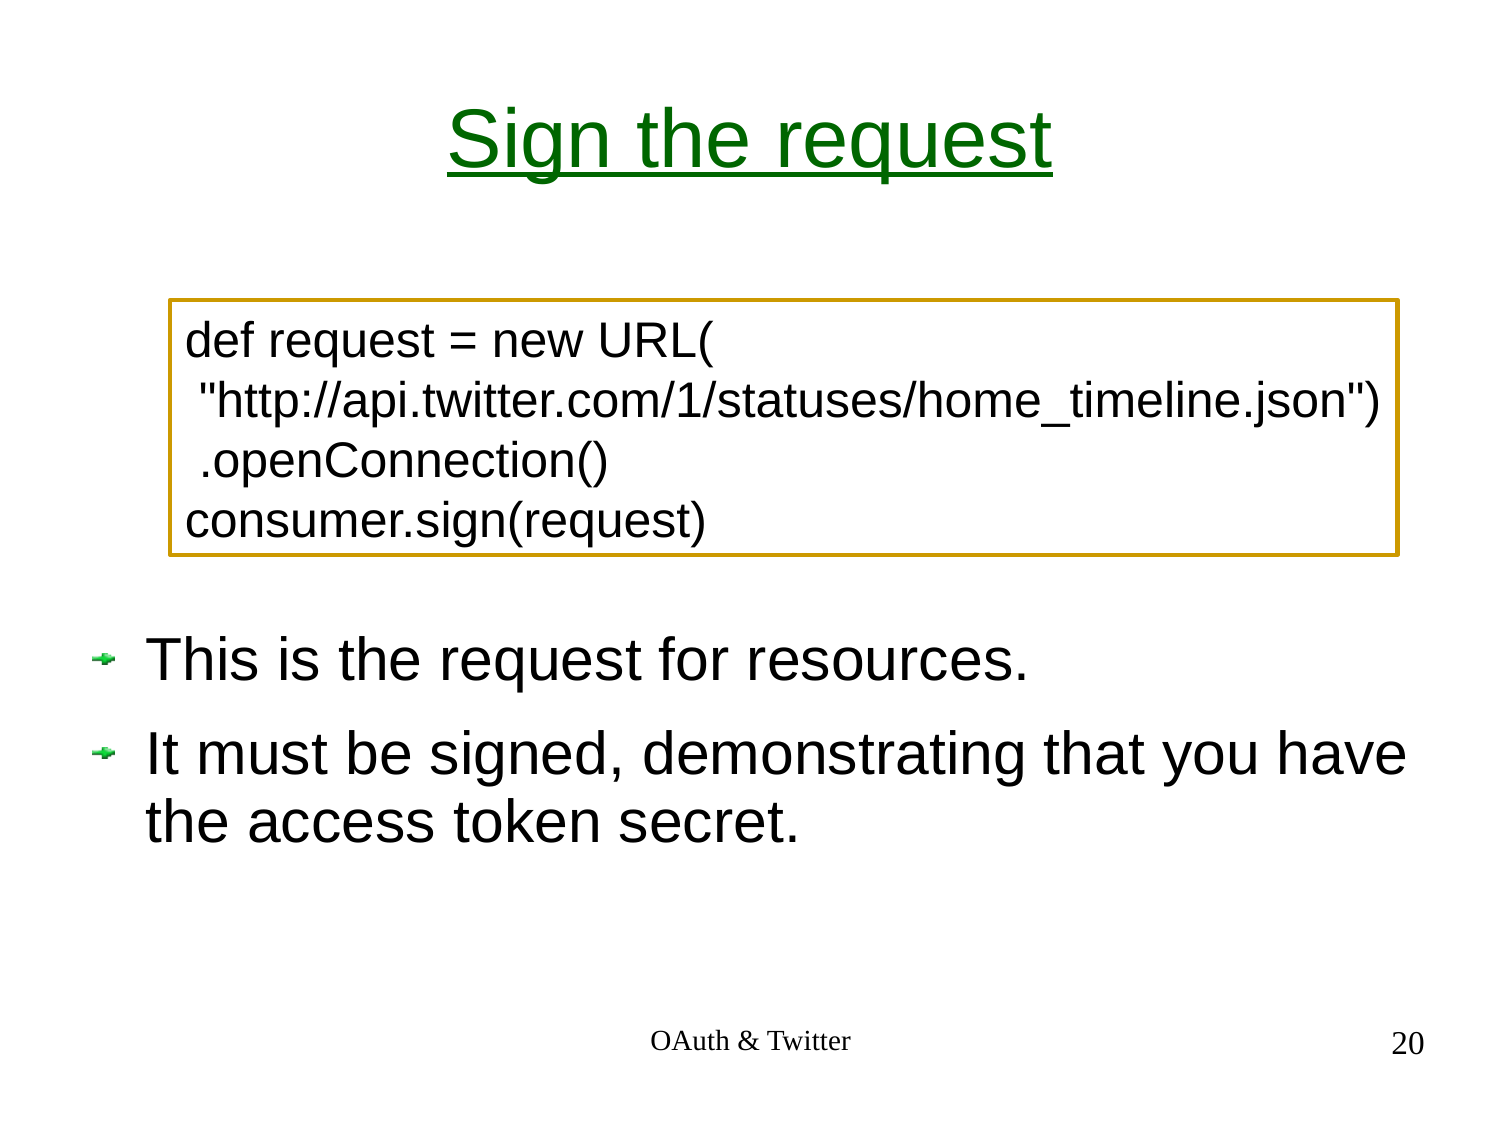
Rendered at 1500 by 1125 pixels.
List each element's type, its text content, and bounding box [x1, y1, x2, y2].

title Sign the request [75, 45, 1425, 233]
text_box def request = new URL( "http://api.twitter.com/1/statuses/home_timeline.json") .openConnection() consumer.sign(request) [170, 299, 1398, 555]
list This is the request for resources. It must be signed, demonstrating that you have the access token secret. [75, 624, 1425, 1006]
